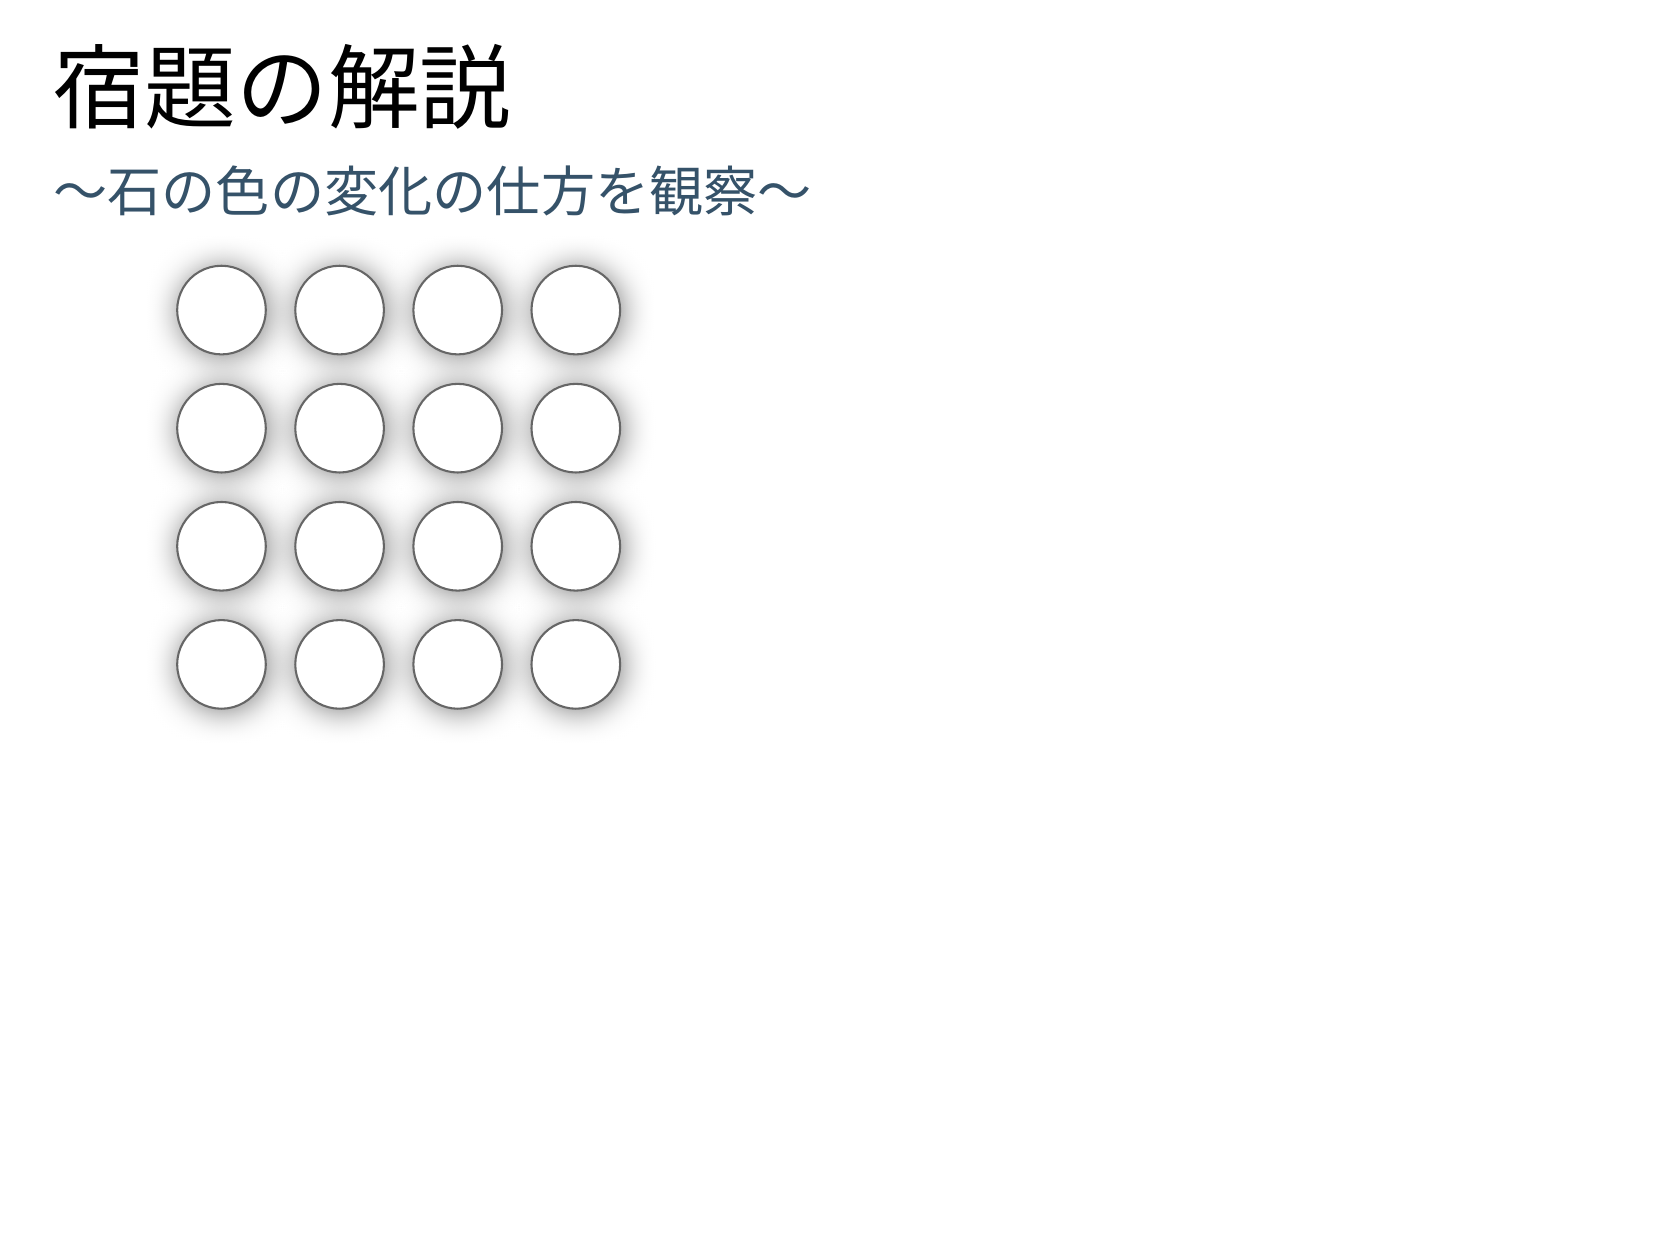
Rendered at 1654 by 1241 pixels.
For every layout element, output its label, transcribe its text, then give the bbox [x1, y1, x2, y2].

text_box [413, 501, 503, 591]
text_box [531, 620, 621, 709]
text_box [295, 501, 384, 591]
text_box [177, 620, 266, 709]
text_box [413, 383, 503, 473]
text_box [177, 265, 266, 355]
text_box [295, 265, 384, 355]
text_box [413, 620, 503, 709]
text_box [531, 265, 621, 355]
title 宿題の解説 〜石の色の変化の仕方を観察〜 [53, 15, 1619, 227]
text_box [177, 383, 266, 473]
text_box [295, 620, 384, 709]
text_box [413, 265, 503, 355]
text_box [531, 383, 621, 473]
text_box [531, 501, 621, 591]
text_box [177, 501, 266, 591]
text_box [295, 383, 384, 473]
